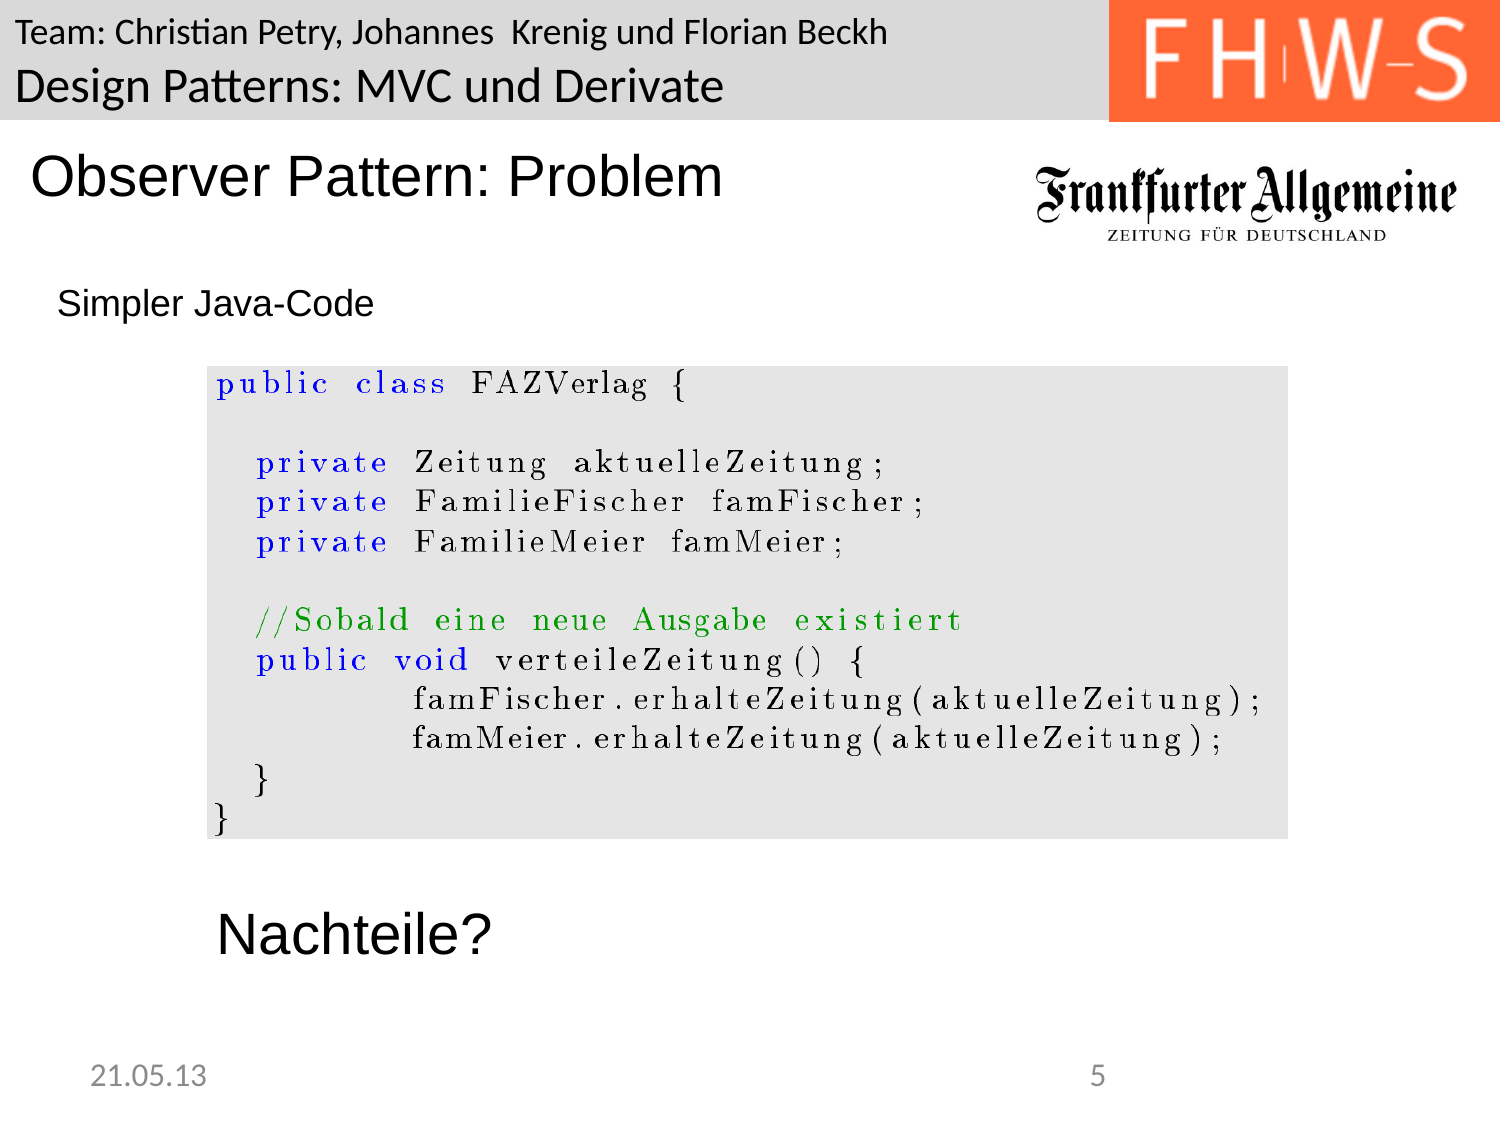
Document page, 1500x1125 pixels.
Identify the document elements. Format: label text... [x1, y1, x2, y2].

text_box Observer Pattern: Problem [15, 141, 780, 206]
picture [1109, 0, 1500, 122]
text_box Simpler Java-Code [42, 271, 390, 329]
text_box 21.05.13 [74, 1042, 425, 1103]
text_box <Nummer> [1074, 1042, 1425, 1103]
text_box Nachteile? [202, 888, 508, 969]
picture [207, 366, 1288, 839]
picture [1027, 159, 1465, 248]
